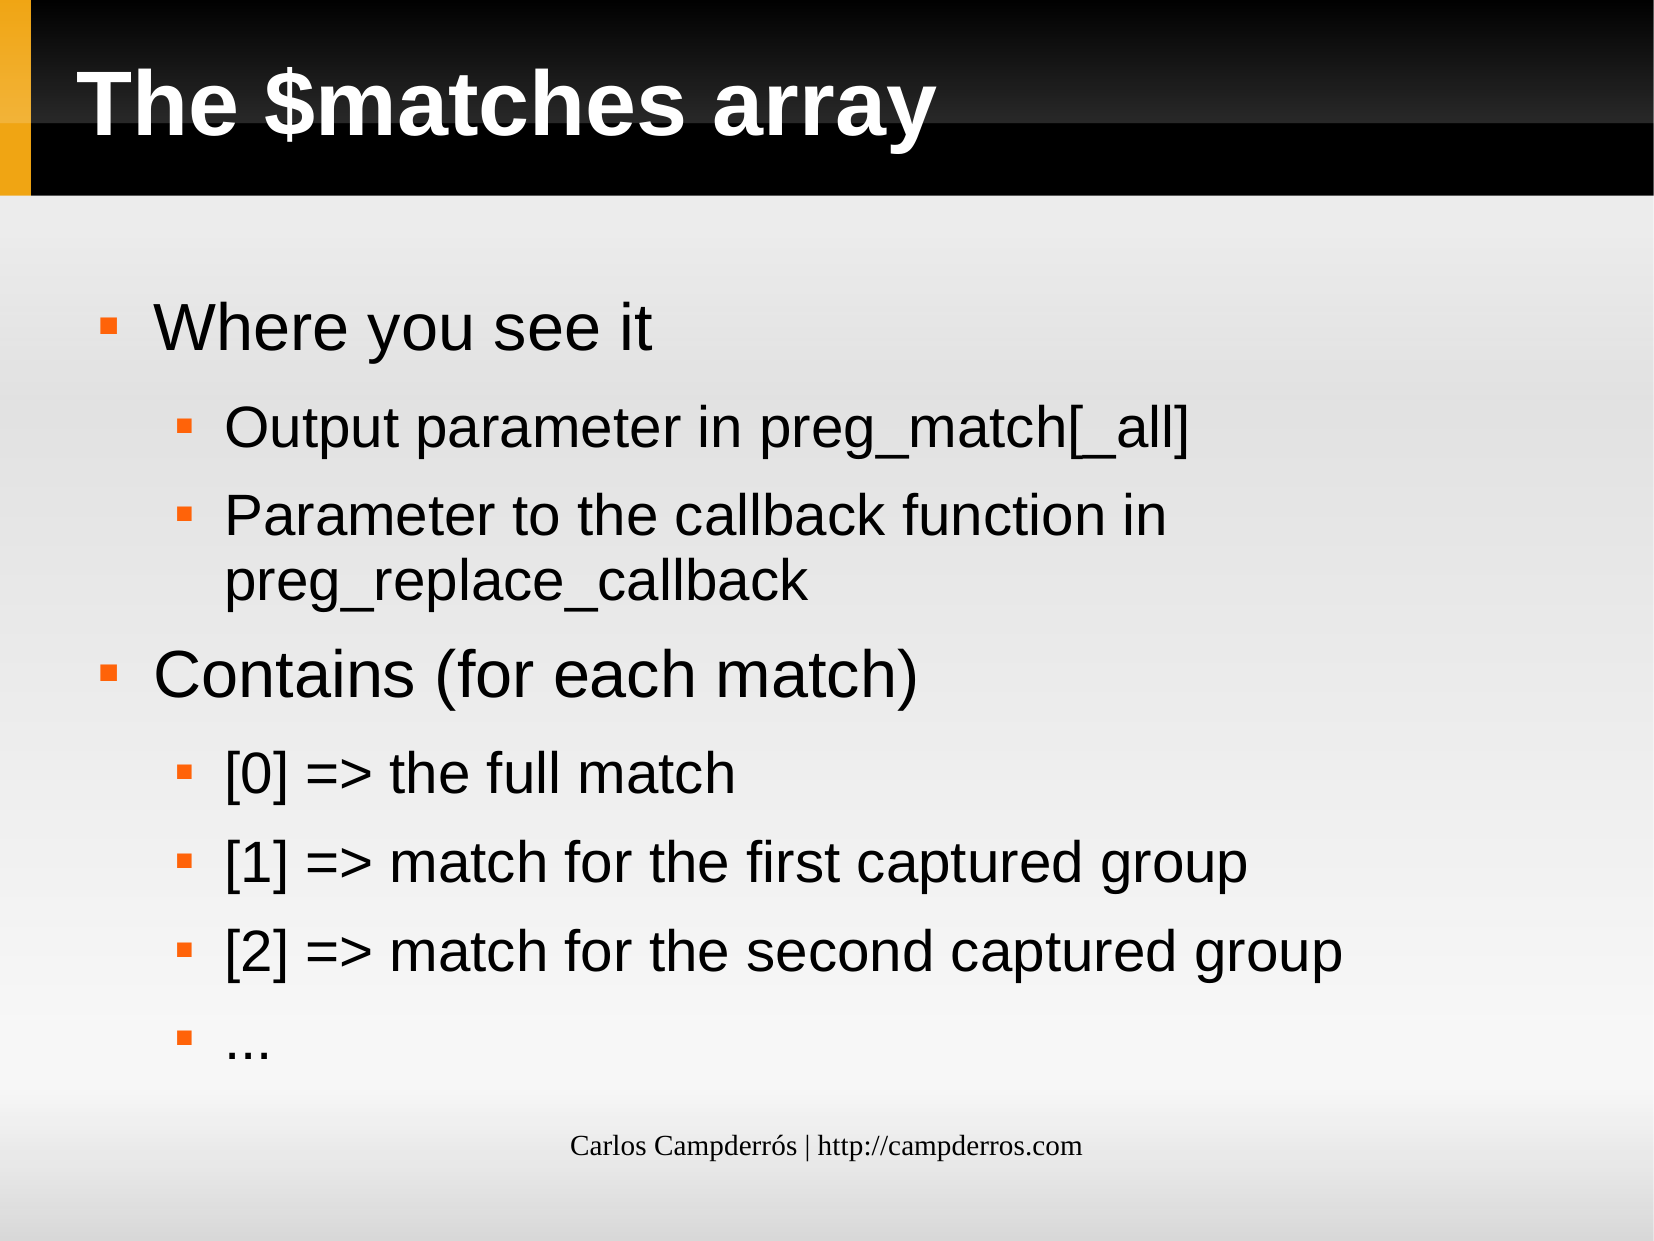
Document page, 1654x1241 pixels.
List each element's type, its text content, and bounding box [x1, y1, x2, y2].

title The $matches array [76, 0, 1565, 208]
list Where you see it Output parameter in preg_match[_all] Parameter to the callback function in preg_replace_callback Contains (for each match) [0] => the full match [1] => match for the first captured group [2] => match for the second captured group ... [82, 290, 1571, 1109]
picture [0, 0, 1654, 1241]
